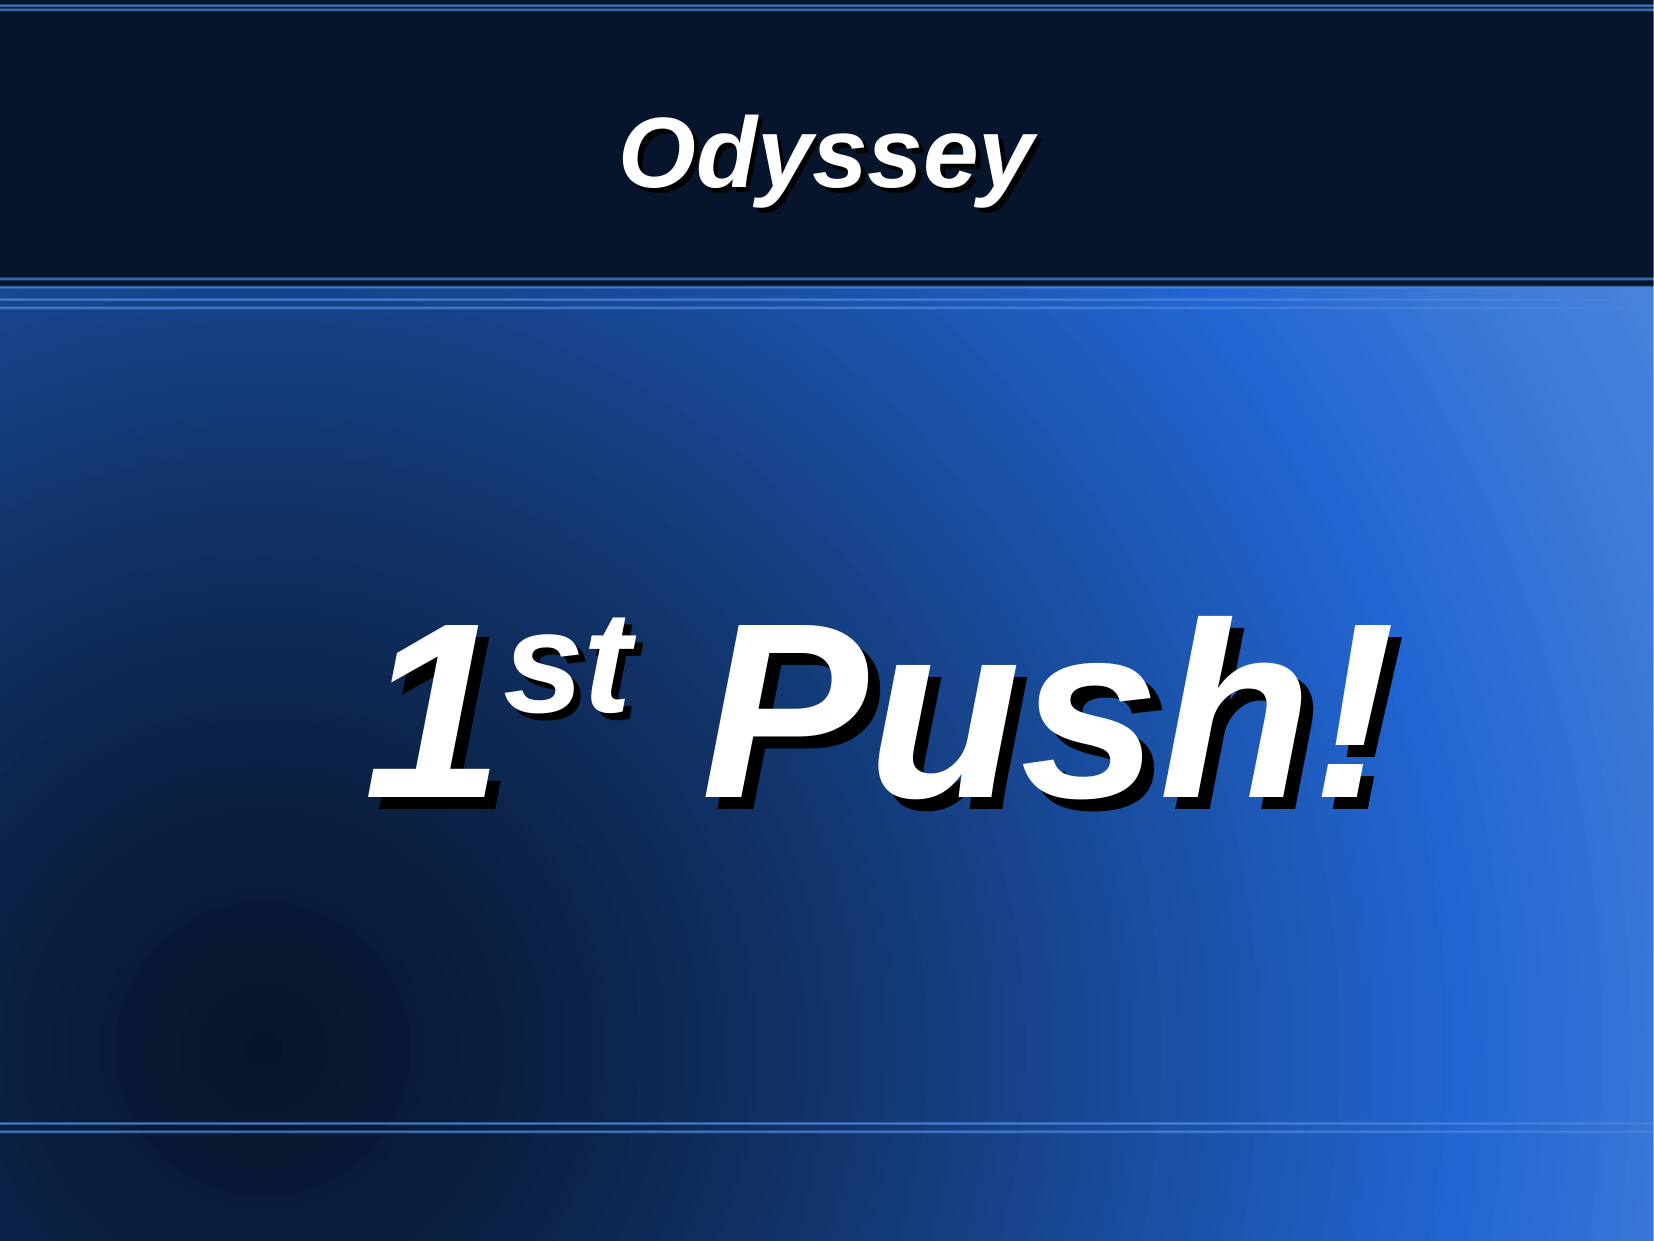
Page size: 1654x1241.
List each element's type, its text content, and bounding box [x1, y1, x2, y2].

list 1st Push! [82, 431, 1571, 856]
picture [0, 0, 1654, 1241]
title Odyssey [82, 49, 1571, 257]
